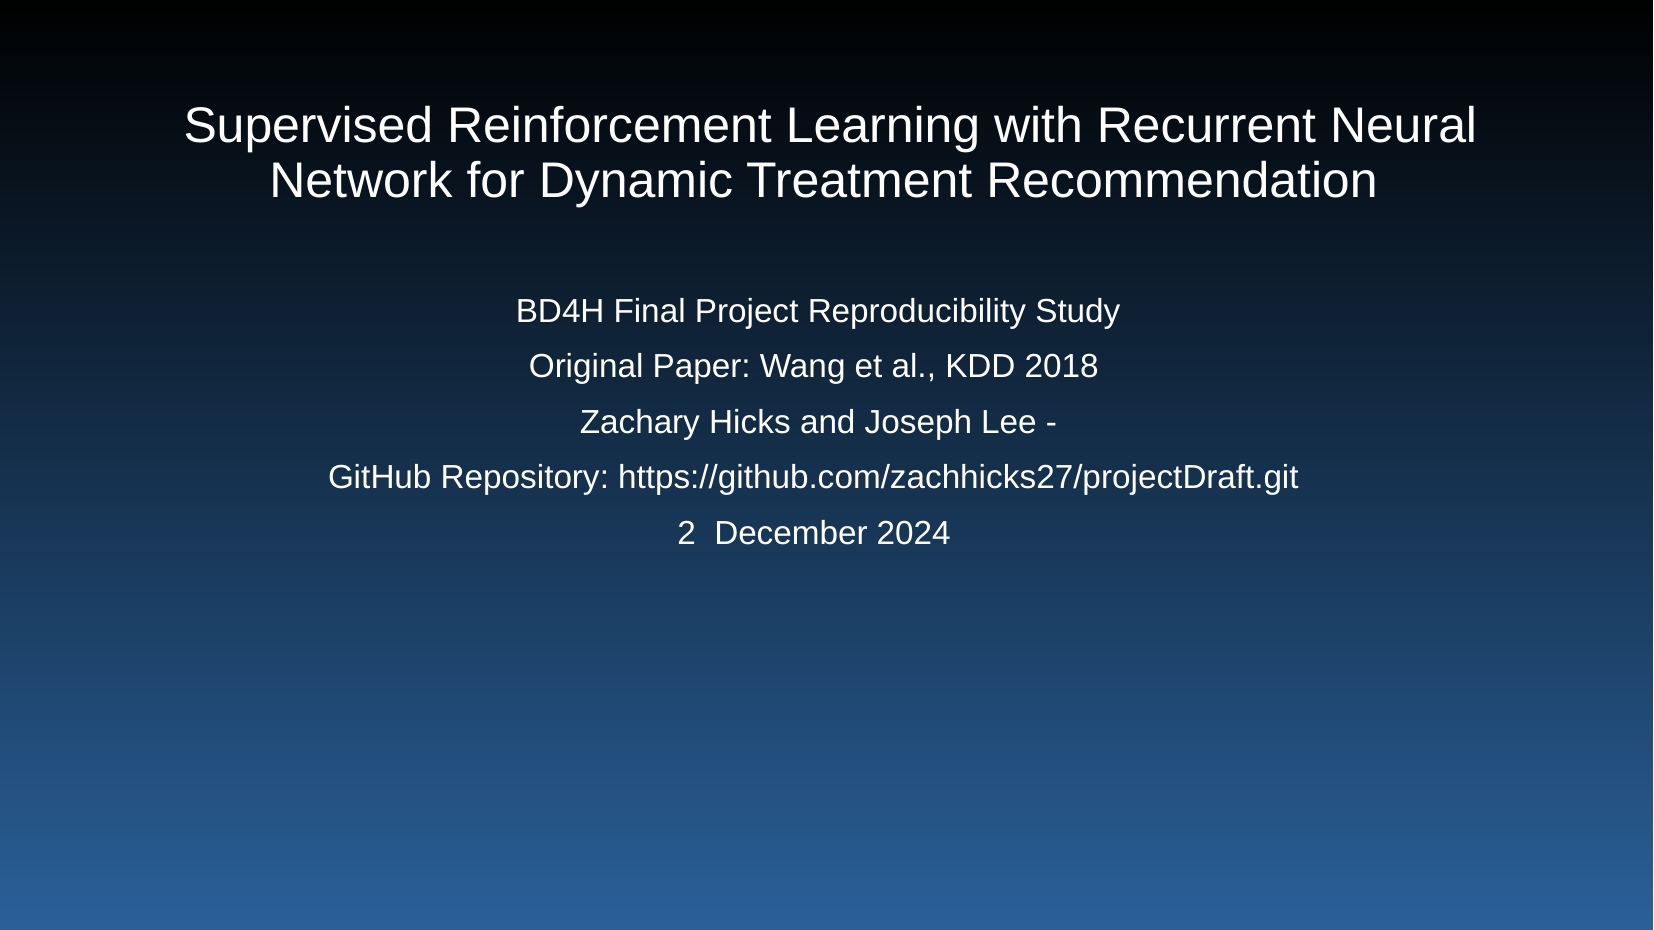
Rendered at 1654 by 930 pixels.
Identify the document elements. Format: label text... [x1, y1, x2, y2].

title BD4H Final Project Reproducibility Study Original Paper: Wang et al., KDD 2018 Zachary Hicks and Joseph Lee - GitHub Repository: https://github.com/zachhicks27/projectDraft.git 2 December 2024 [74, 262, 1563, 563]
title Supervised Reinforcement Learning with Recurrent Neural Network for Dynamic Treatment Recommendation [86, 74, 1575, 231]
